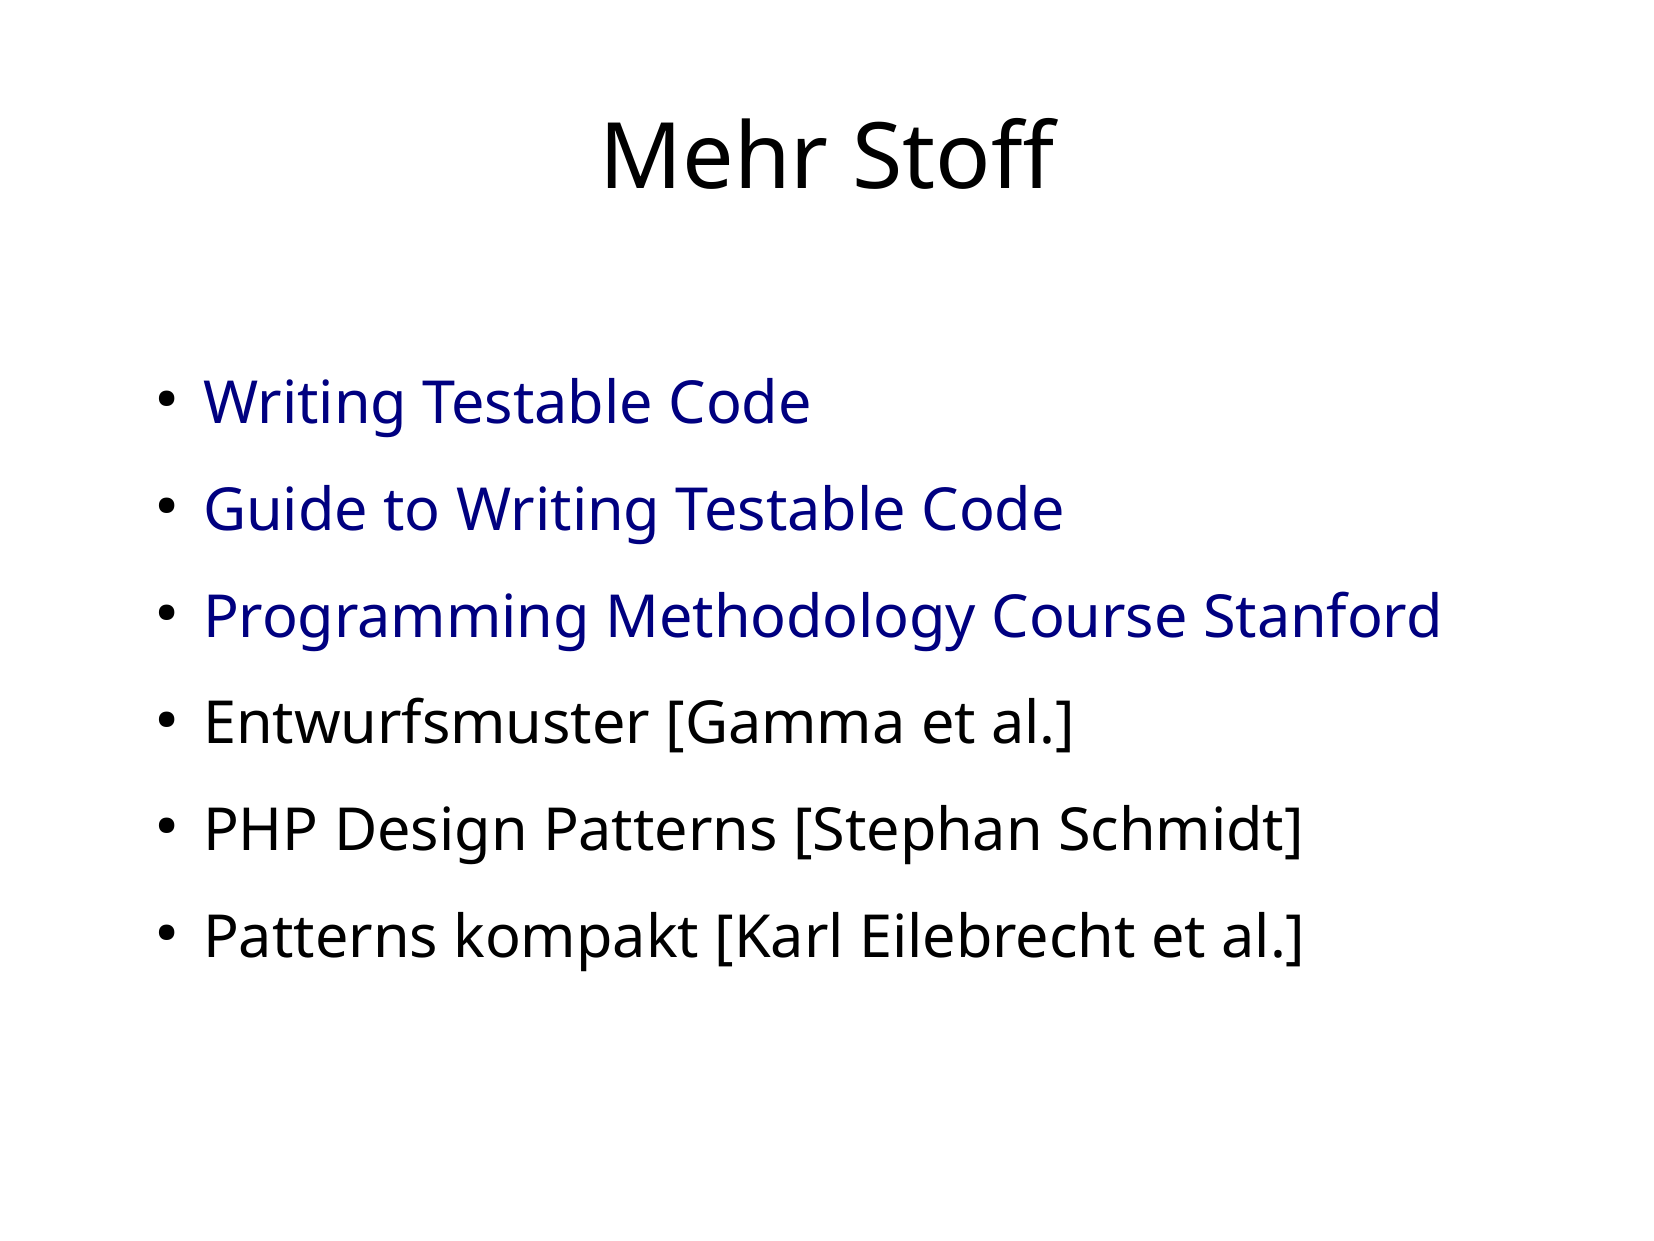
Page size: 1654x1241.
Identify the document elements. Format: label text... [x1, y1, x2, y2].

title Mehr Stoff [82, 56, 1571, 250]
list Writing Testable Code Guide to Writing Testable Code Programming Methodology Course Stanford Entwurfsmuster [Gamma et al.] PHP Design Patterns [Stephan Schmidt] Patterns kompakt [Karl Eilebrecht et al.] [140, 360, 1514, 981]
